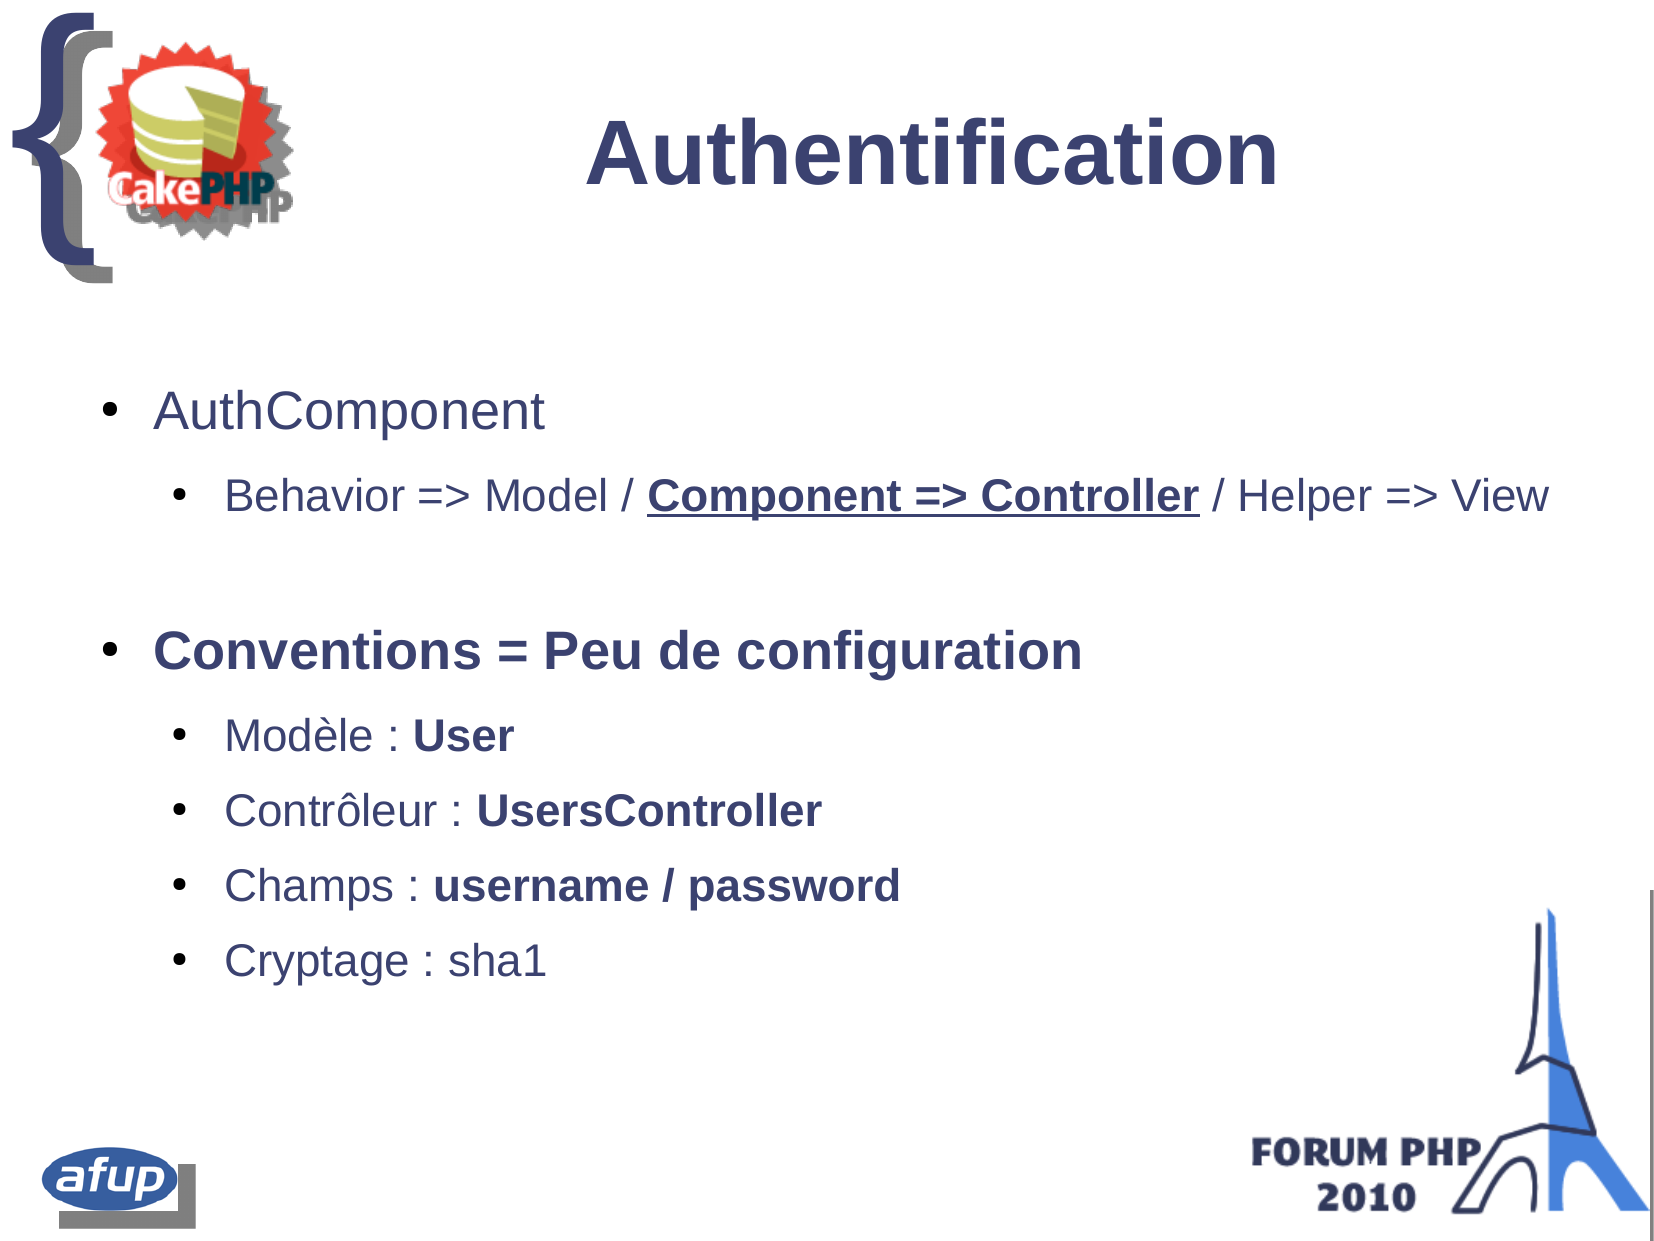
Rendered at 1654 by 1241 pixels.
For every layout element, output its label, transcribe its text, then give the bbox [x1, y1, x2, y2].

title Authentification [295, 56, 1571, 250]
picture [41, 1146, 178, 1211]
picture [1240, 872, 1650, 1241]
list AuthComponent Behavior => Model / Component => Controller / Helper => View Conventions = Peu de configuration Modèle : User Contrôleur : UsersController Champs : username / password Cryptage : sha1 [82, 290, 1571, 1094]
picture [88, 35, 284, 231]
